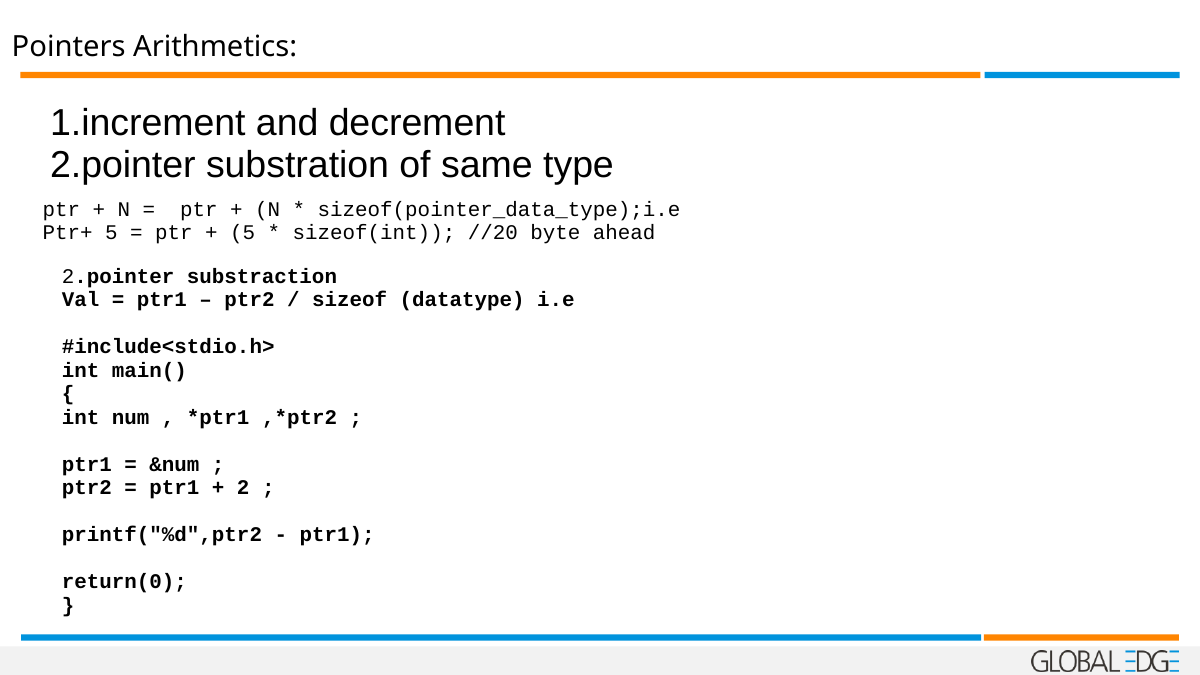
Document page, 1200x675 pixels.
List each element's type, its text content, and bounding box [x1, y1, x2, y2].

text_box [23, 82, 1182, 182]
text_box 1.increment and decrement 2.pointer substration of same type [35, 94, 1170, 362]
picture [1031, 650, 1179, 672]
text_box ptr + N = ptr + (N * sizeof(pointer_data_type);i.e Ptr+ 5 = ptr + (5 * sizeof(int)); //20 byte ahead [27, 191, 733, 255]
title Pointers Arithmetics: [11, 18, 1087, 71]
text_box 2.pointer substraction Val = ptr1 – ptr2 / sizeof (datatype) i.e #include<stdio.h> int main() { int num , *ptr1 ,*ptr2 ; ptr1 = &num ; ptr2 = ptr1 + 2 ; printf("%d",ptr2 - ptr1); return(0); } [47, 258, 615, 630]
